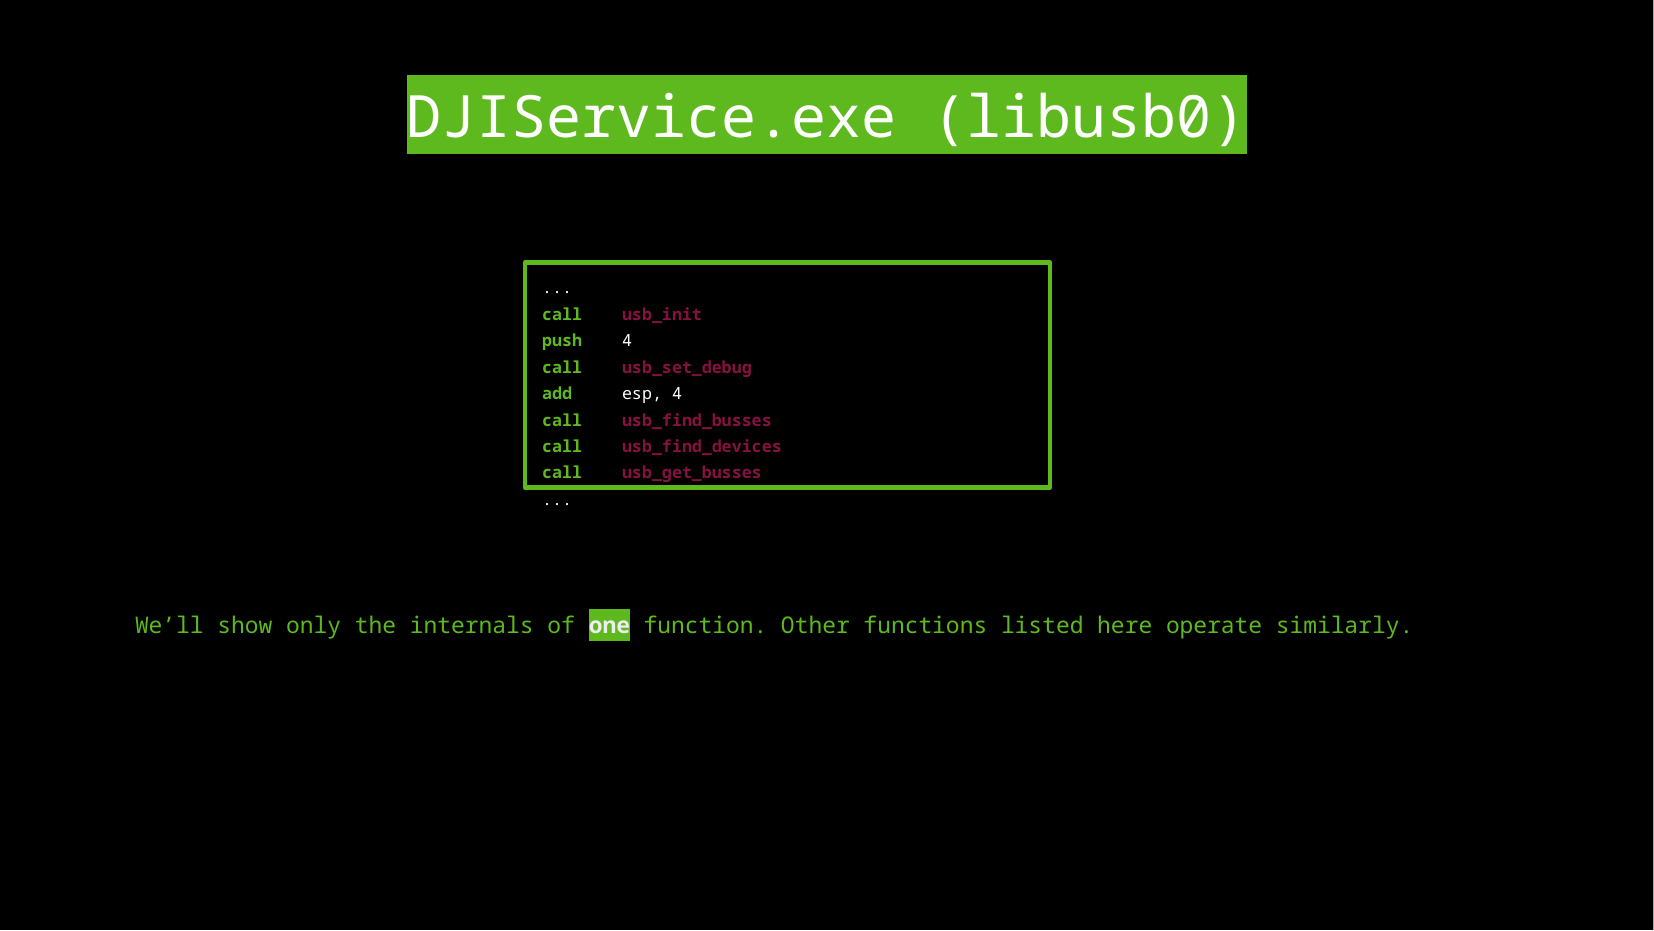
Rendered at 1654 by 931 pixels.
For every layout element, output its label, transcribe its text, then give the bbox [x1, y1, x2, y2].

text_box ... call usb_init push 4 call usb_set_debug add esp, 4 call usb_find_busses call usb_find_devices call usb_get_busses ... [525, 262, 1051, 488]
text_box We’ll show only the internals of one function. Other functions listed here operate similarly. [37, 562, 1613, 726]
title DJIService.exe (libusb0) [82, 37, 1571, 193]
